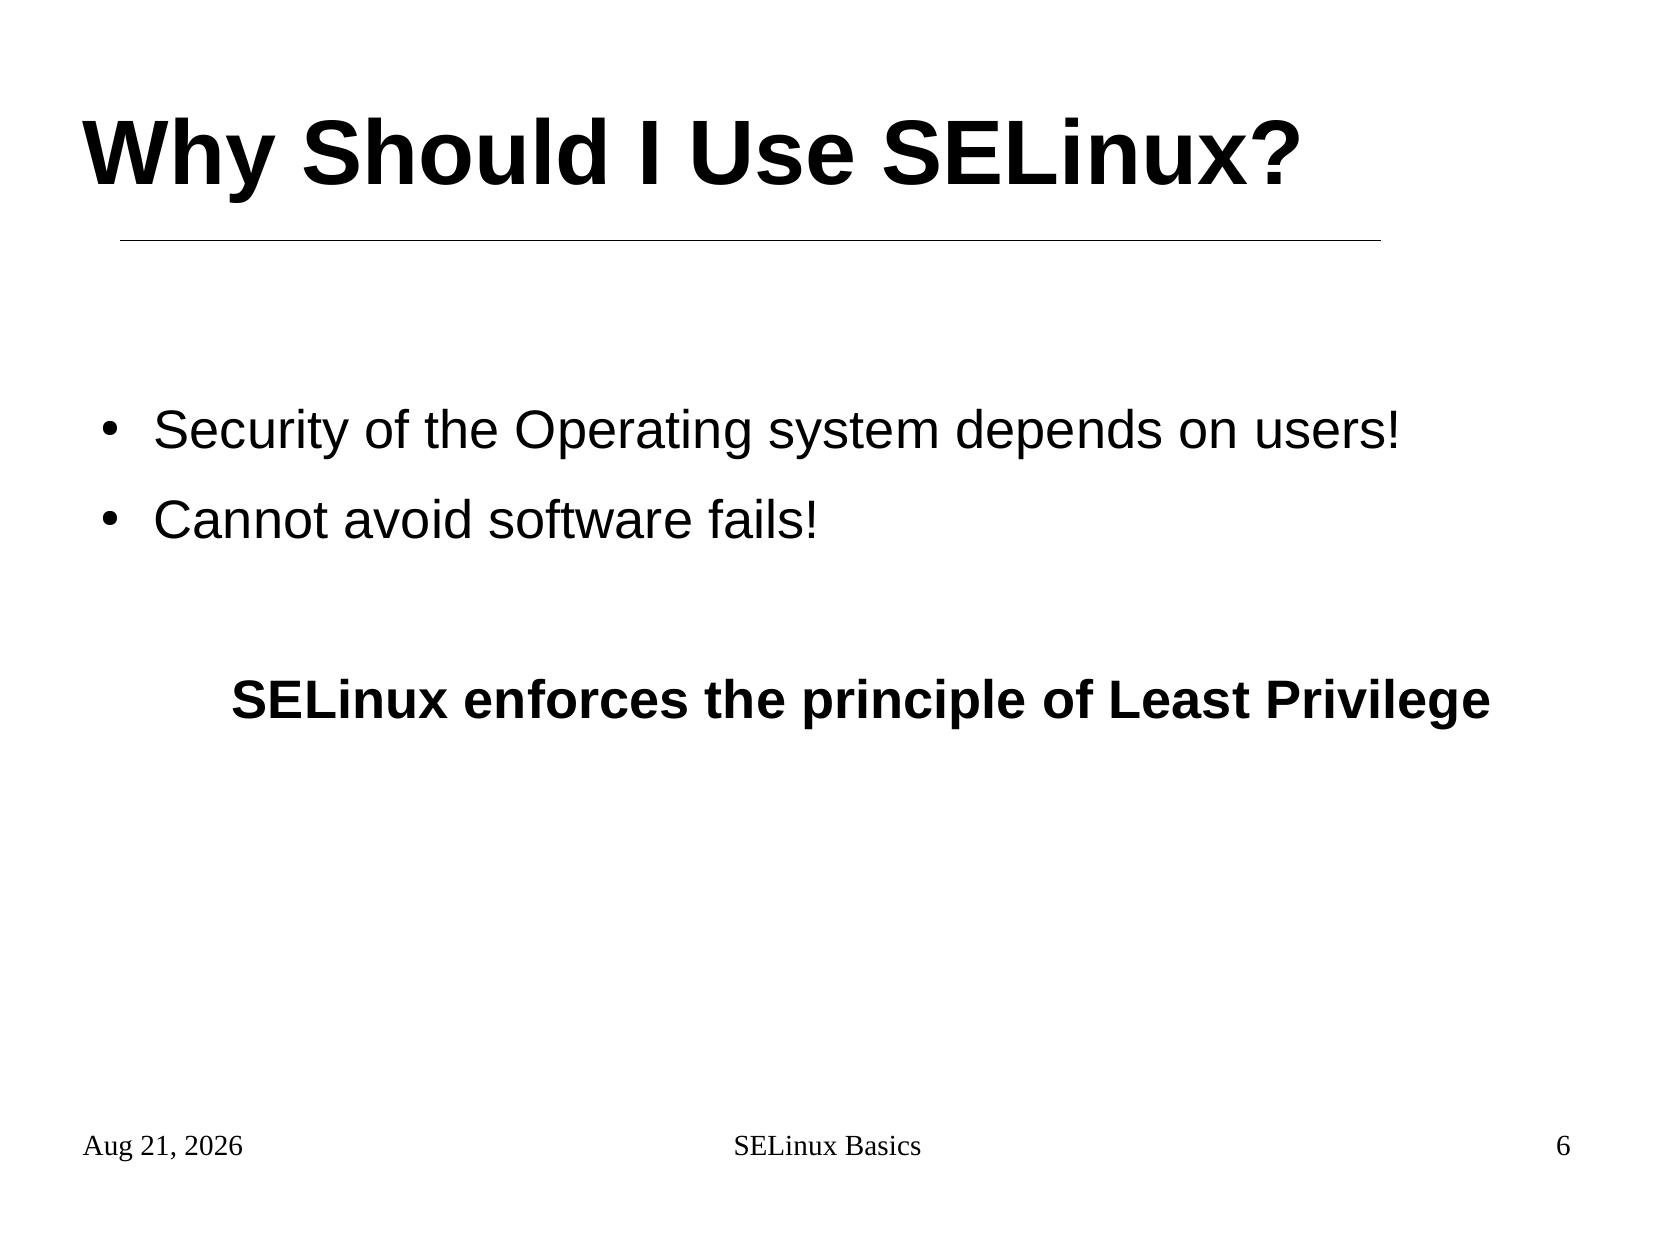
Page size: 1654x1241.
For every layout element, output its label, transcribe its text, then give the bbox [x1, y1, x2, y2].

title Why Should I Use SELinux? [82, 49, 1571, 257]
list Security of the Operating system depends on users! Cannot avoid software fails! SELinux enforces the principle of Least Privilege [82, 295, 1571, 1015]
